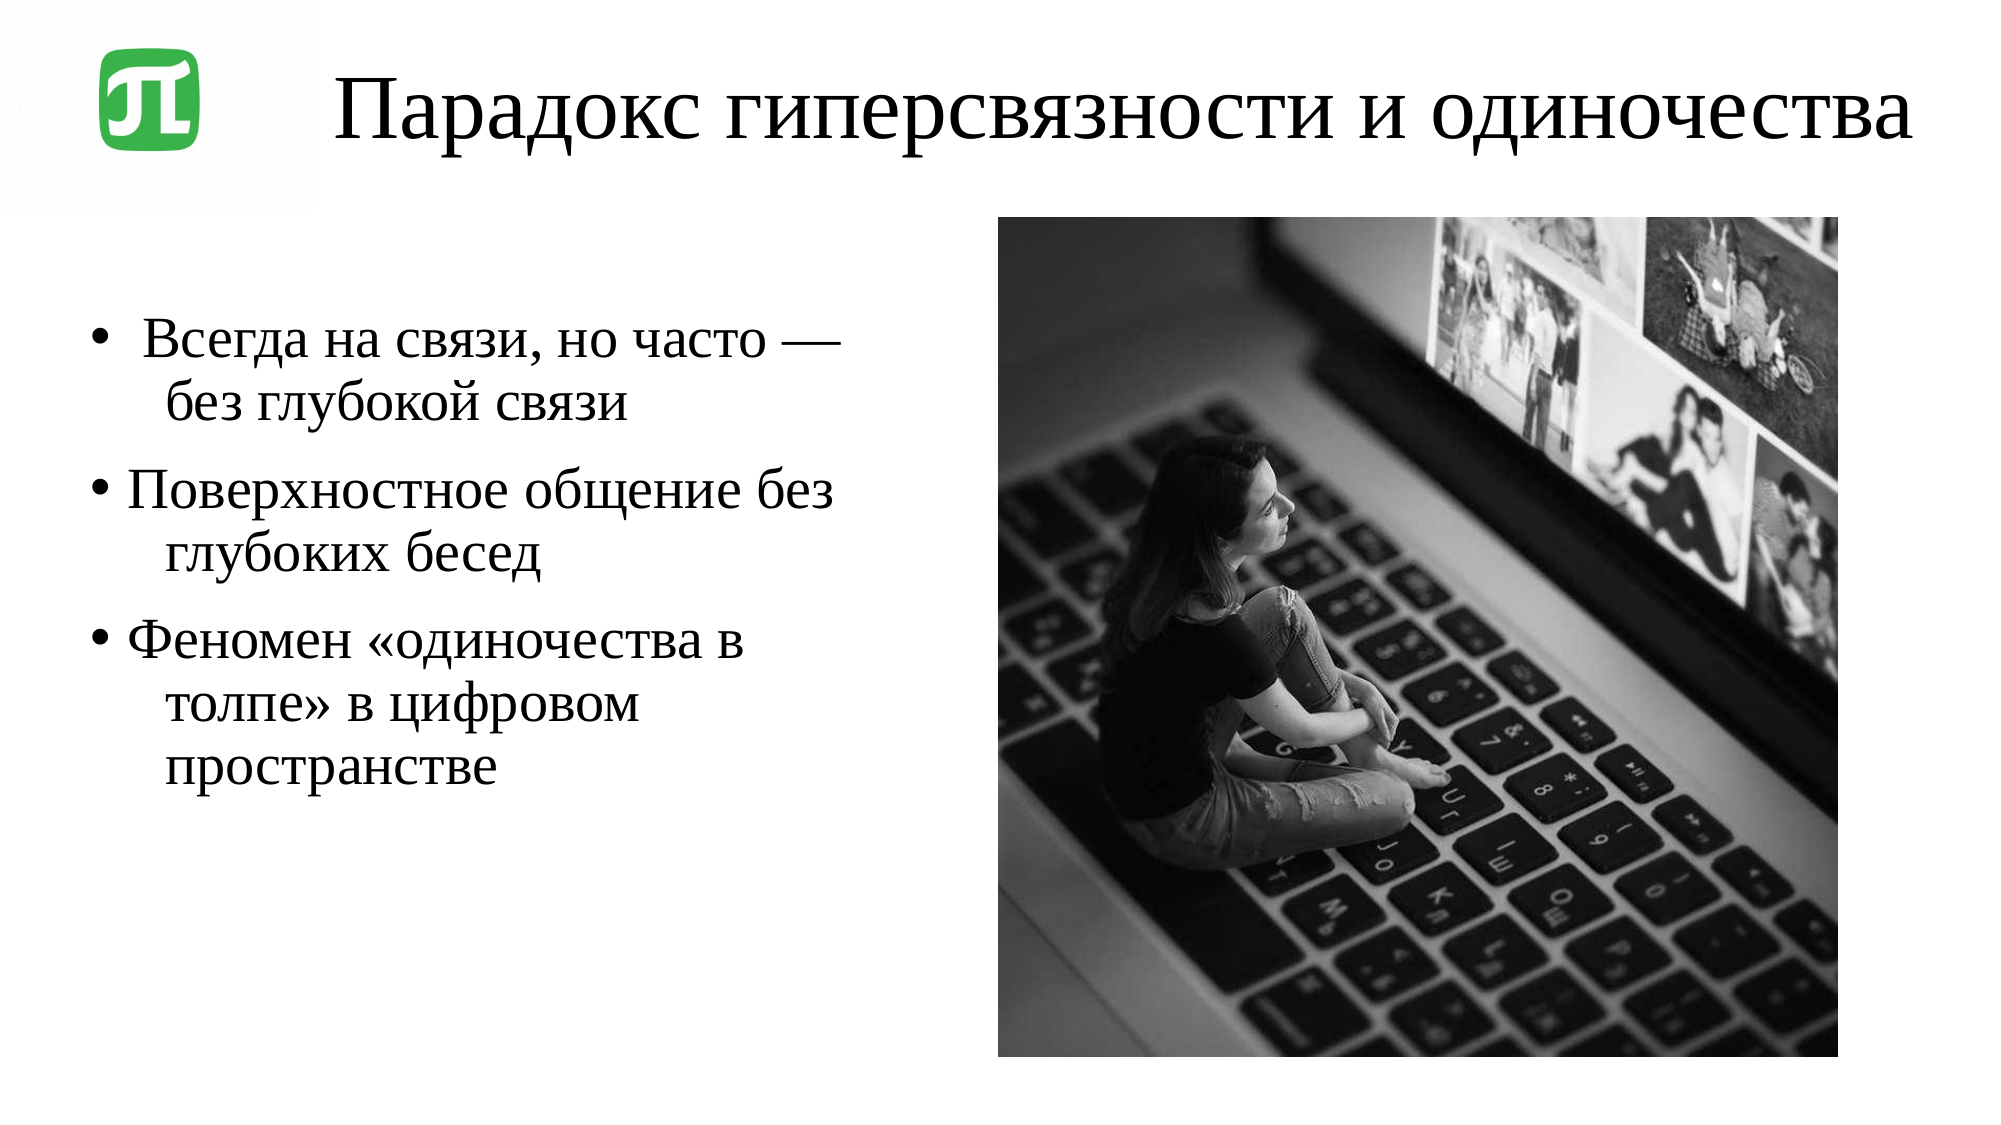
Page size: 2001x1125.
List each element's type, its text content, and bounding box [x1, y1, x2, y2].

picture [0, 0, 315, 211]
title Парадокс гиперсвязности и одиночества [262, 0, 1988, 218]
picture [998, 217, 1838, 1057]
list Всегда на связи, но часто — без глубокой связи Поверхностное общение без глубоких бесед Феномен «одиночества в толпе» в цифровом пространстве [75, 299, 913, 1014]
